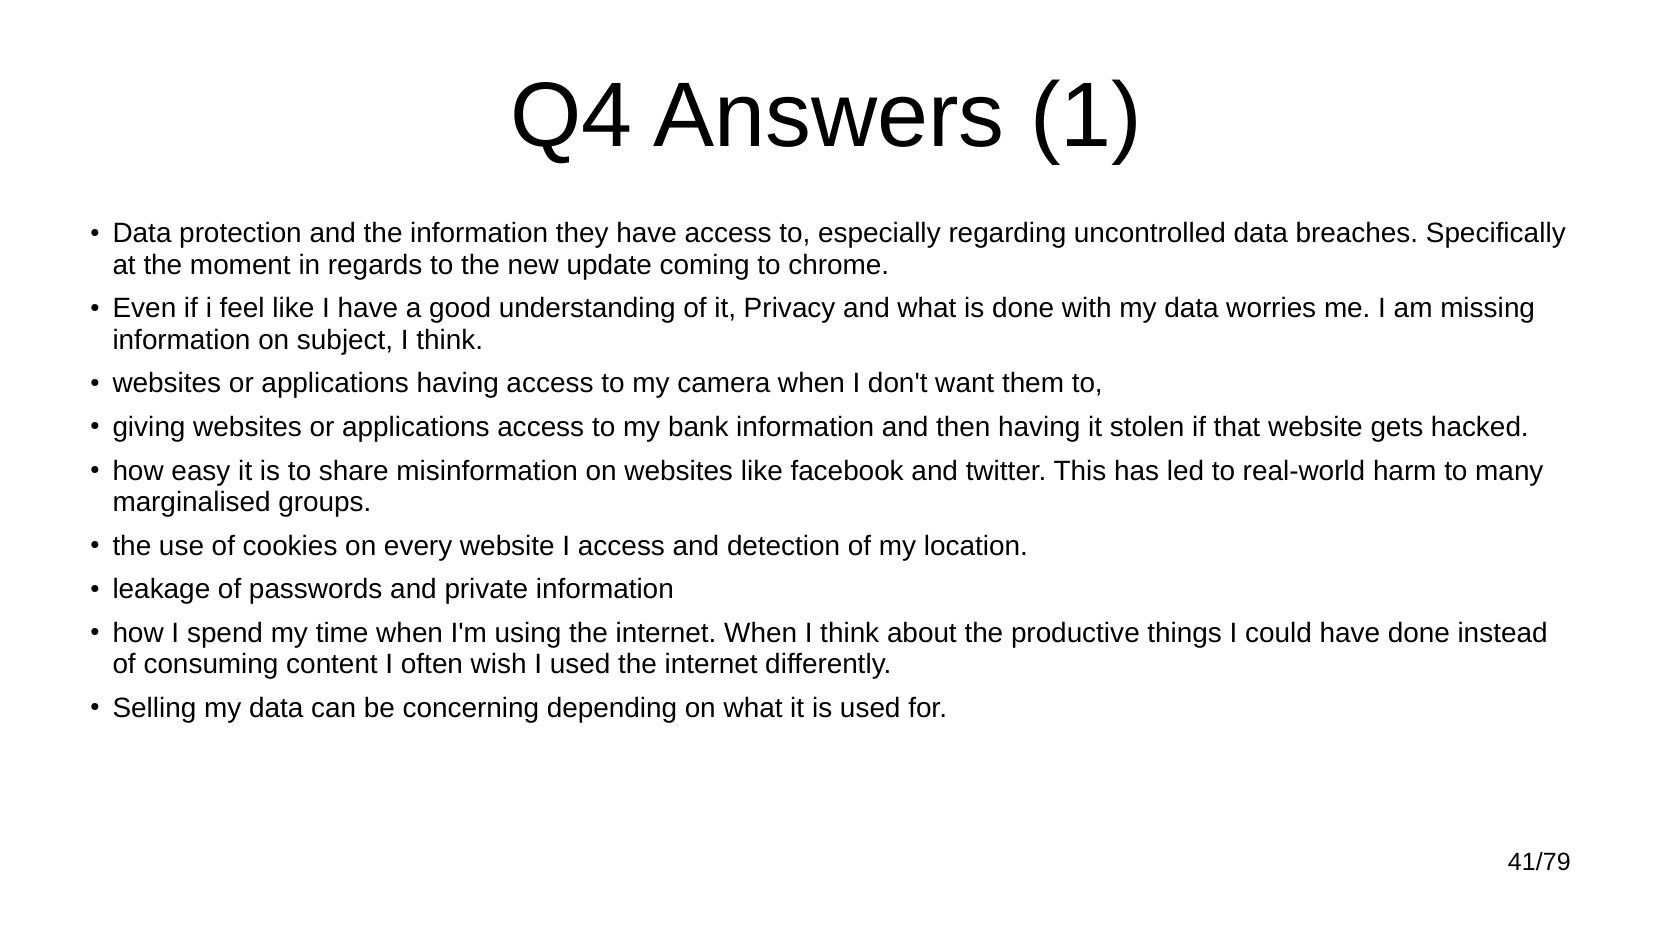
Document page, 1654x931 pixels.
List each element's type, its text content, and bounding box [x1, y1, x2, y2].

list Data protection and the information they have access to, especially regarding uncontrolled data breaches. Specifically at the moment in regards to the new update coming to chrome. Even if i feel like I have a good understanding of it, Privacy and what is done with my data worries me. I am missing information on subject, I think. websites or applications having access to my camera when I don't want them to, giving websites or applications access to my bank information and then having it stolen if that website gets hacked. how easy it is to share misinformation on websites like facebook and twitter. This has led to real-world harm to many marginalised groups. the use of cookies on every website I access and detection of my location. leakage of passwords and private information how I spend my time when I'm using the internet. When I think about the productive things I could have done instead of consuming content I often wish I used the internet differently. Selling my data can be concerning depending on what it is used for. [82, 217, 1571, 758]
title Q4 Answers (1) [82, 37, 1571, 193]
